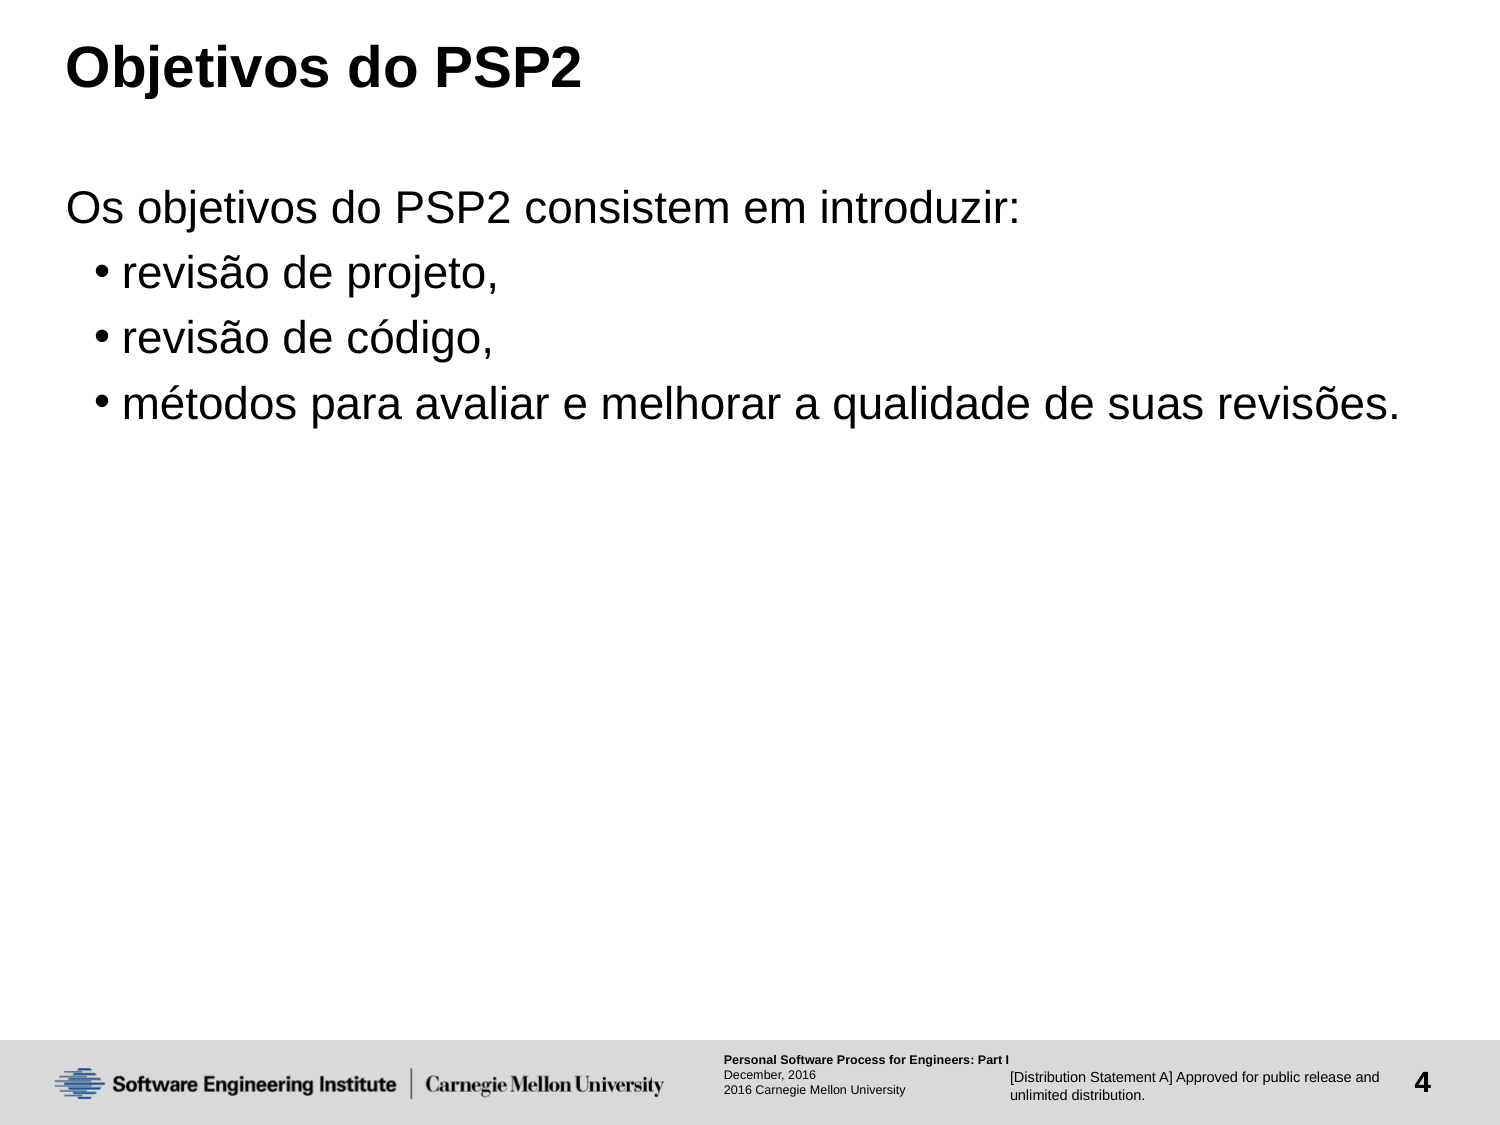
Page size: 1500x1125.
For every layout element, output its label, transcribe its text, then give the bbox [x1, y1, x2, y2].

title Objetivos do PSP2 [65, 37, 1313, 148]
picture [46, 1061, 673, 1104]
list Os objetivos do PSP2 consistem em introduzir: revisão de projeto, revisão de código, métodos para avaliar e melhorar a qualidade de suas revisões. [65, 177, 1431, 1000]
